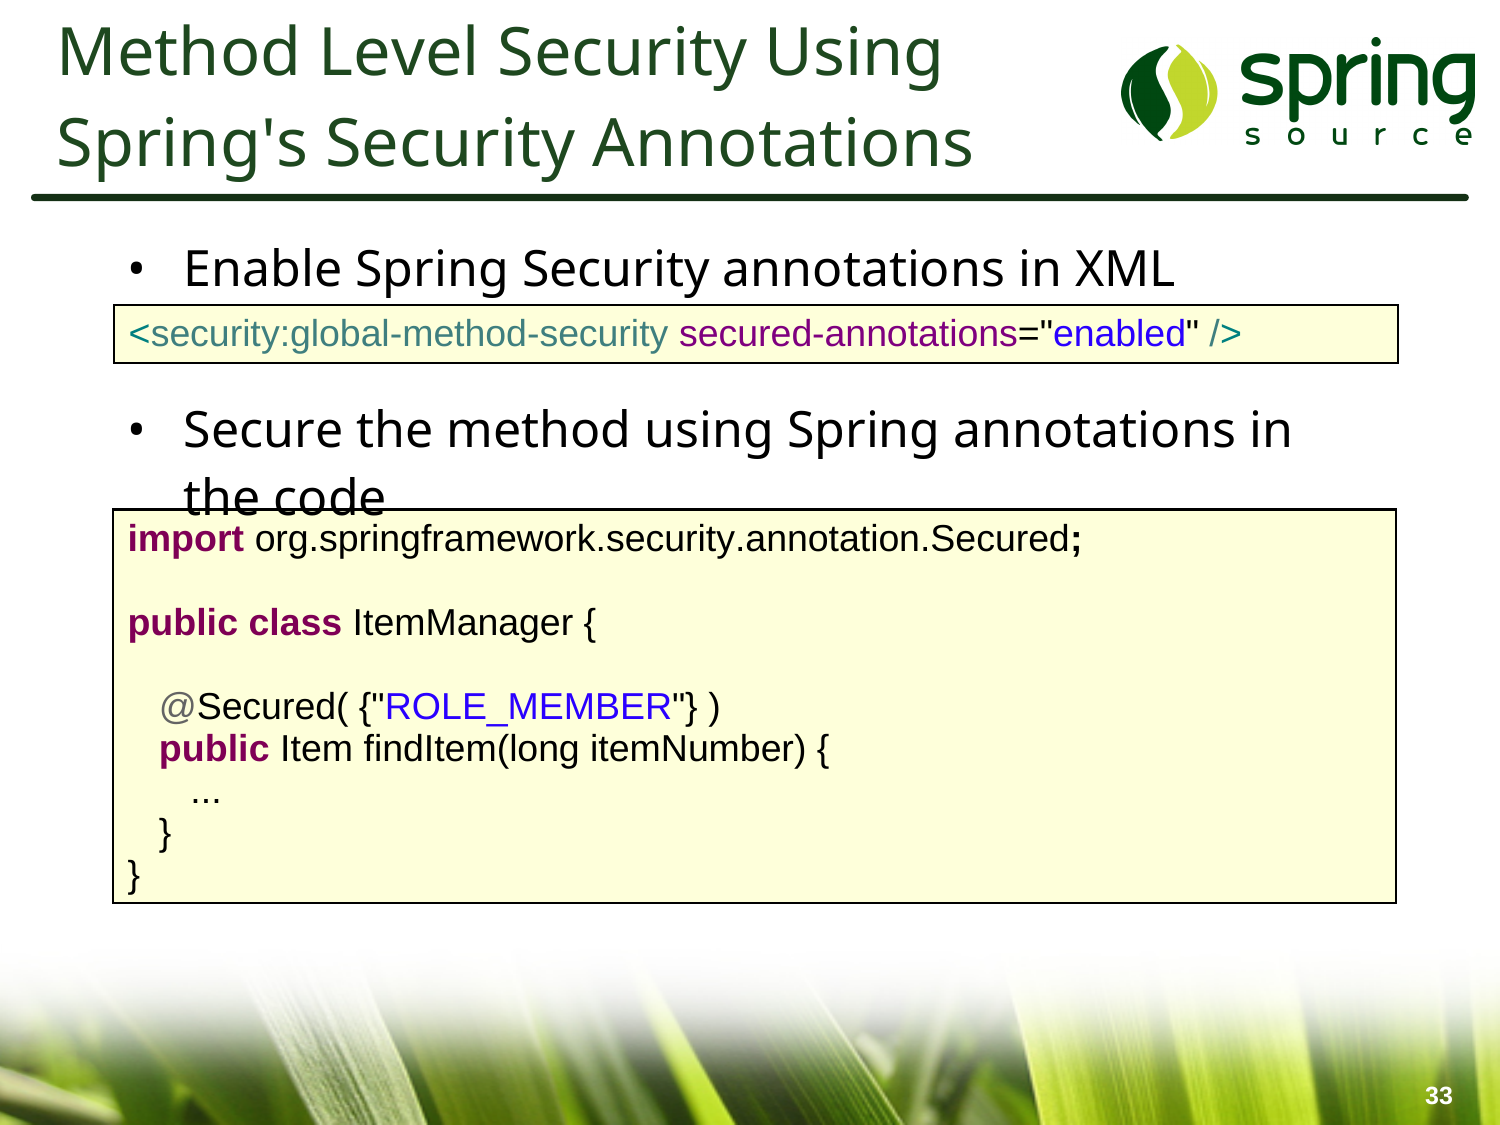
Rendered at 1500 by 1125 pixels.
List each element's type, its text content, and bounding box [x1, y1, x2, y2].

picture [1121, 37, 1475, 145]
picture [0, 944, 1500, 1125]
text_box import org.springframework.security.annotation.Secured; public class ItemManager { @Secured( {"ROLE_MEMBER"} ) public Item findItem(long itemNumber) { ... } } [112, 509, 1397, 903]
title Method Level Security Using Spring's Security Annotations [56, 14, 1089, 177]
list Enable Spring Security annotations in XML Secure the method using Spring annotations in the code [112, 224, 1388, 508]
